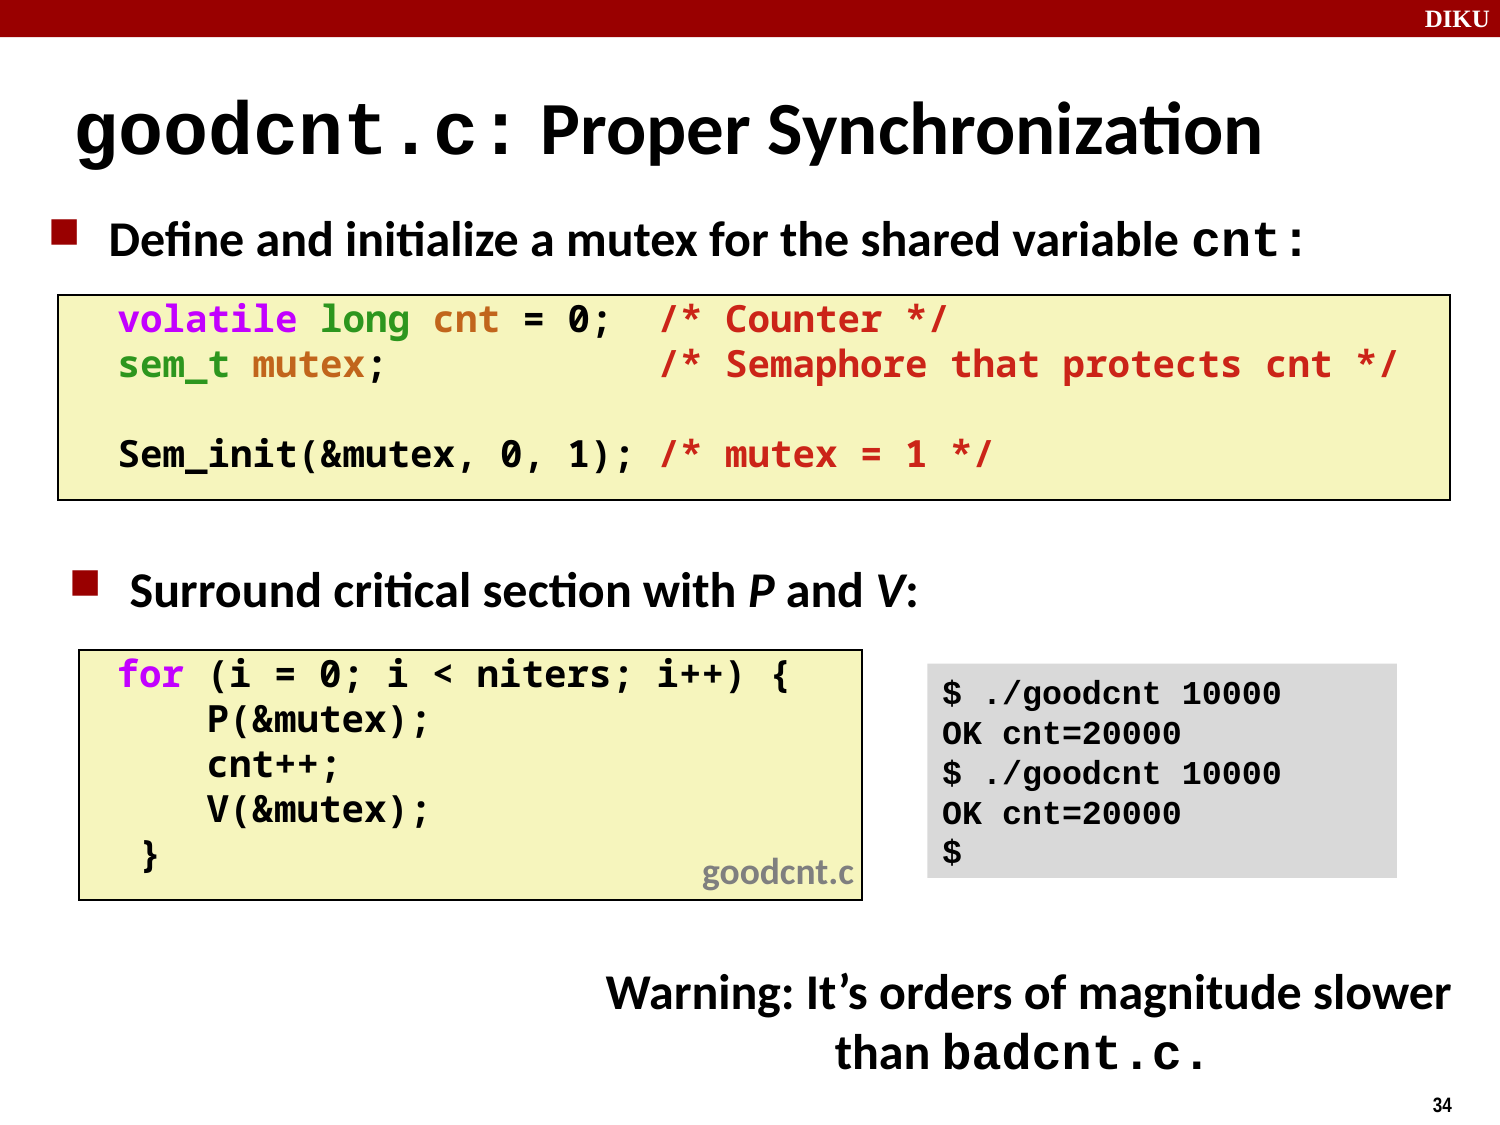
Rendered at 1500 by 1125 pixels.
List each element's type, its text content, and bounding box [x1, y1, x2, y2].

text_box $ ./goodcnt 10000 OK cnt=20000 $ ./goodcnt 10000 OK cnt=20000 $ [927, 663, 1397, 878]
text_box Surround critical section with P and V: [58, 549, 1422, 626]
text_box volatile long cnt = 0; /* Counter */ sem_t mutex; /* Semaphore that protects cnt */ Sem_init(&mutex, 0, 1); /* mutex = 1 */ [57, 294, 1450, 500]
text_box goodcnt.c [687, 839, 870, 900]
text_box Define and initialize a mutex for the shared variable cnt: [37, 199, 1401, 275]
text_box for (i = 0; i < niters; i++) { P(&mutex); cnt++; V(&mutex); } [79, 649, 863, 900]
text_box goodcnt.c: Proper Synchronization [58, 62, 1304, 188]
text_box Warning: It’s orders of magnitude slower than badcnt.c. [587, 951, 1471, 1087]
